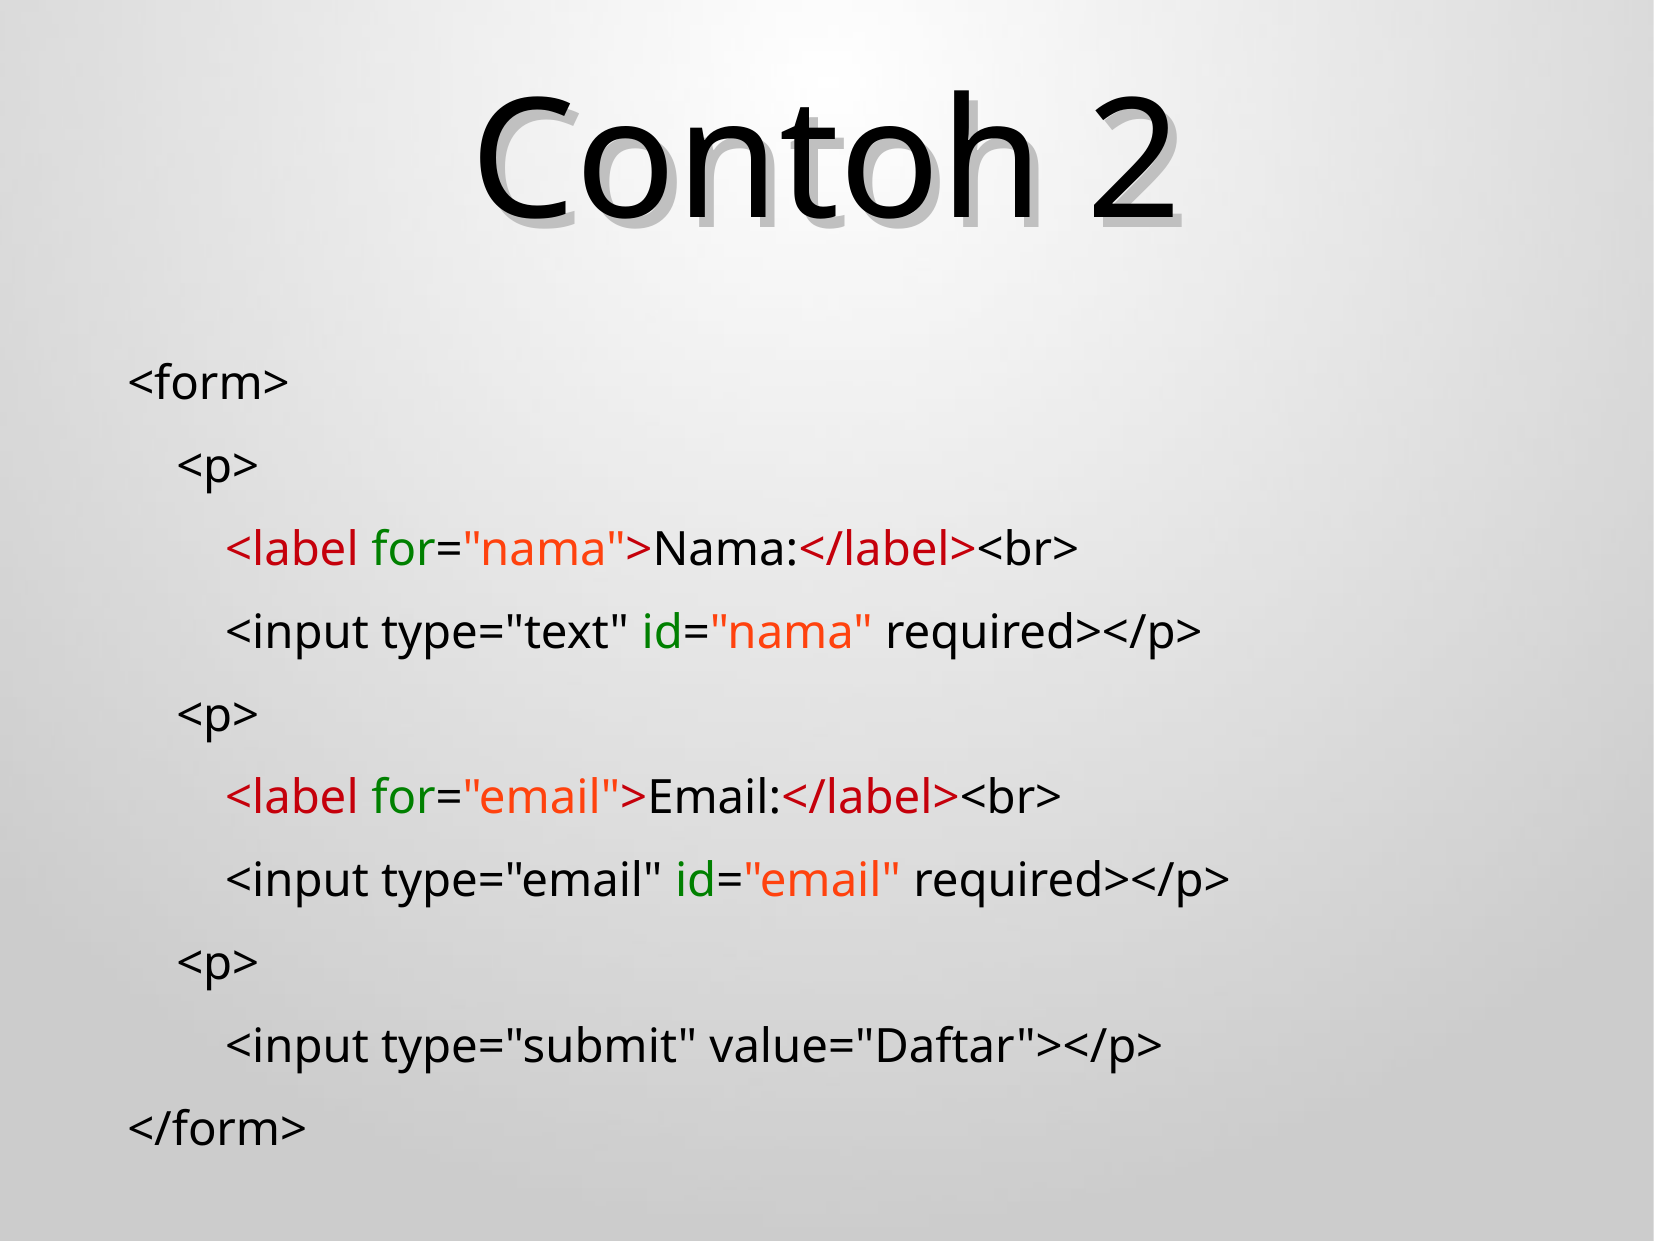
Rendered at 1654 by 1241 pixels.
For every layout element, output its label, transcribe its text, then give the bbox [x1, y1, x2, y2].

list <form> <p> <label for="nama">Nama:</label><br> <input type="text" id="nama" required></p> <p> <label for="email">Email:</label><br> <input type="email" id="email" required></p> <p> <input type="submit" value="Daftar"></p> </form> [82, 349, 1571, 1168]
picture [0, 0, 1654, 1241]
title Contoh 2 [82, 49, 1571, 257]
